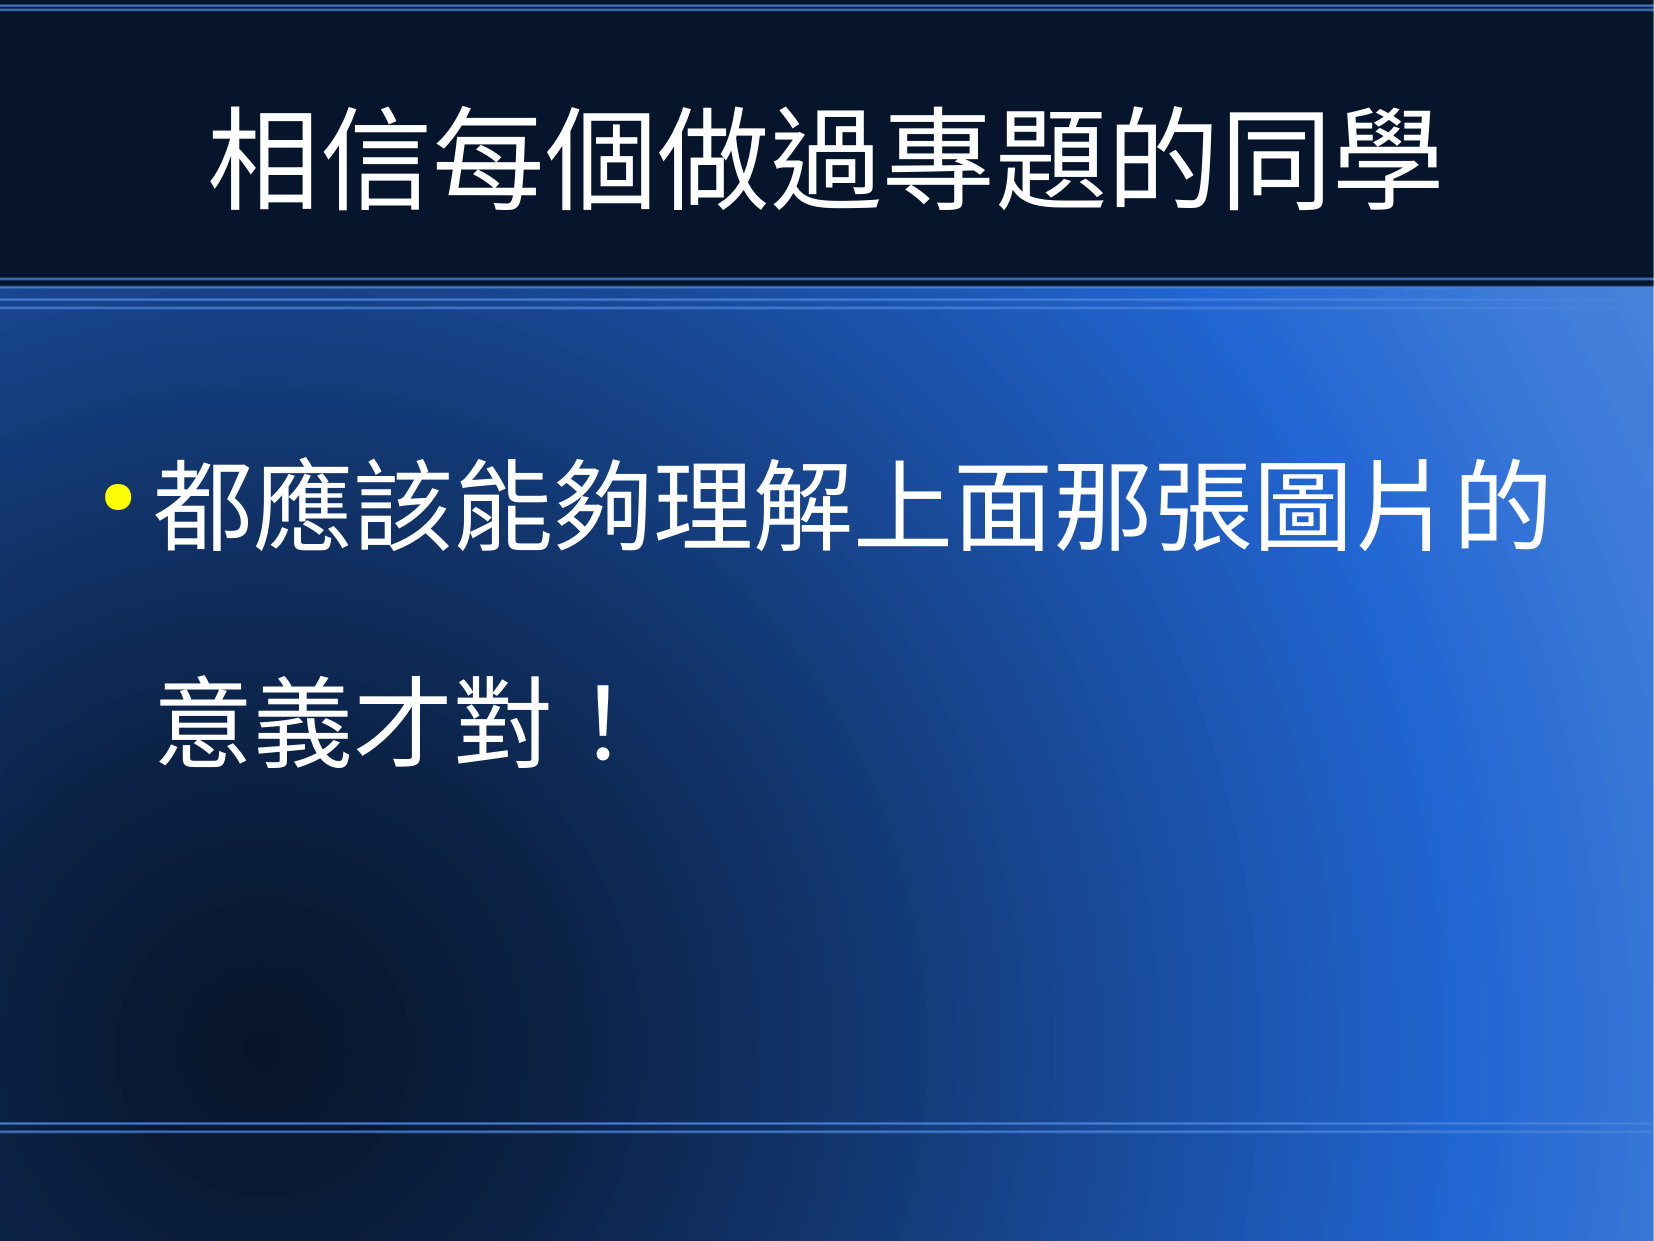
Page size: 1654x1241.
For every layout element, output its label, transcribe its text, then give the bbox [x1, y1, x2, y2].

picture [0, 0, 1654, 1241]
title 相信每個做過專題的同學 [82, 49, 1571, 257]
list 都應該能夠理解上面那張圖片的意義才對！ [82, 355, 1571, 1241]
